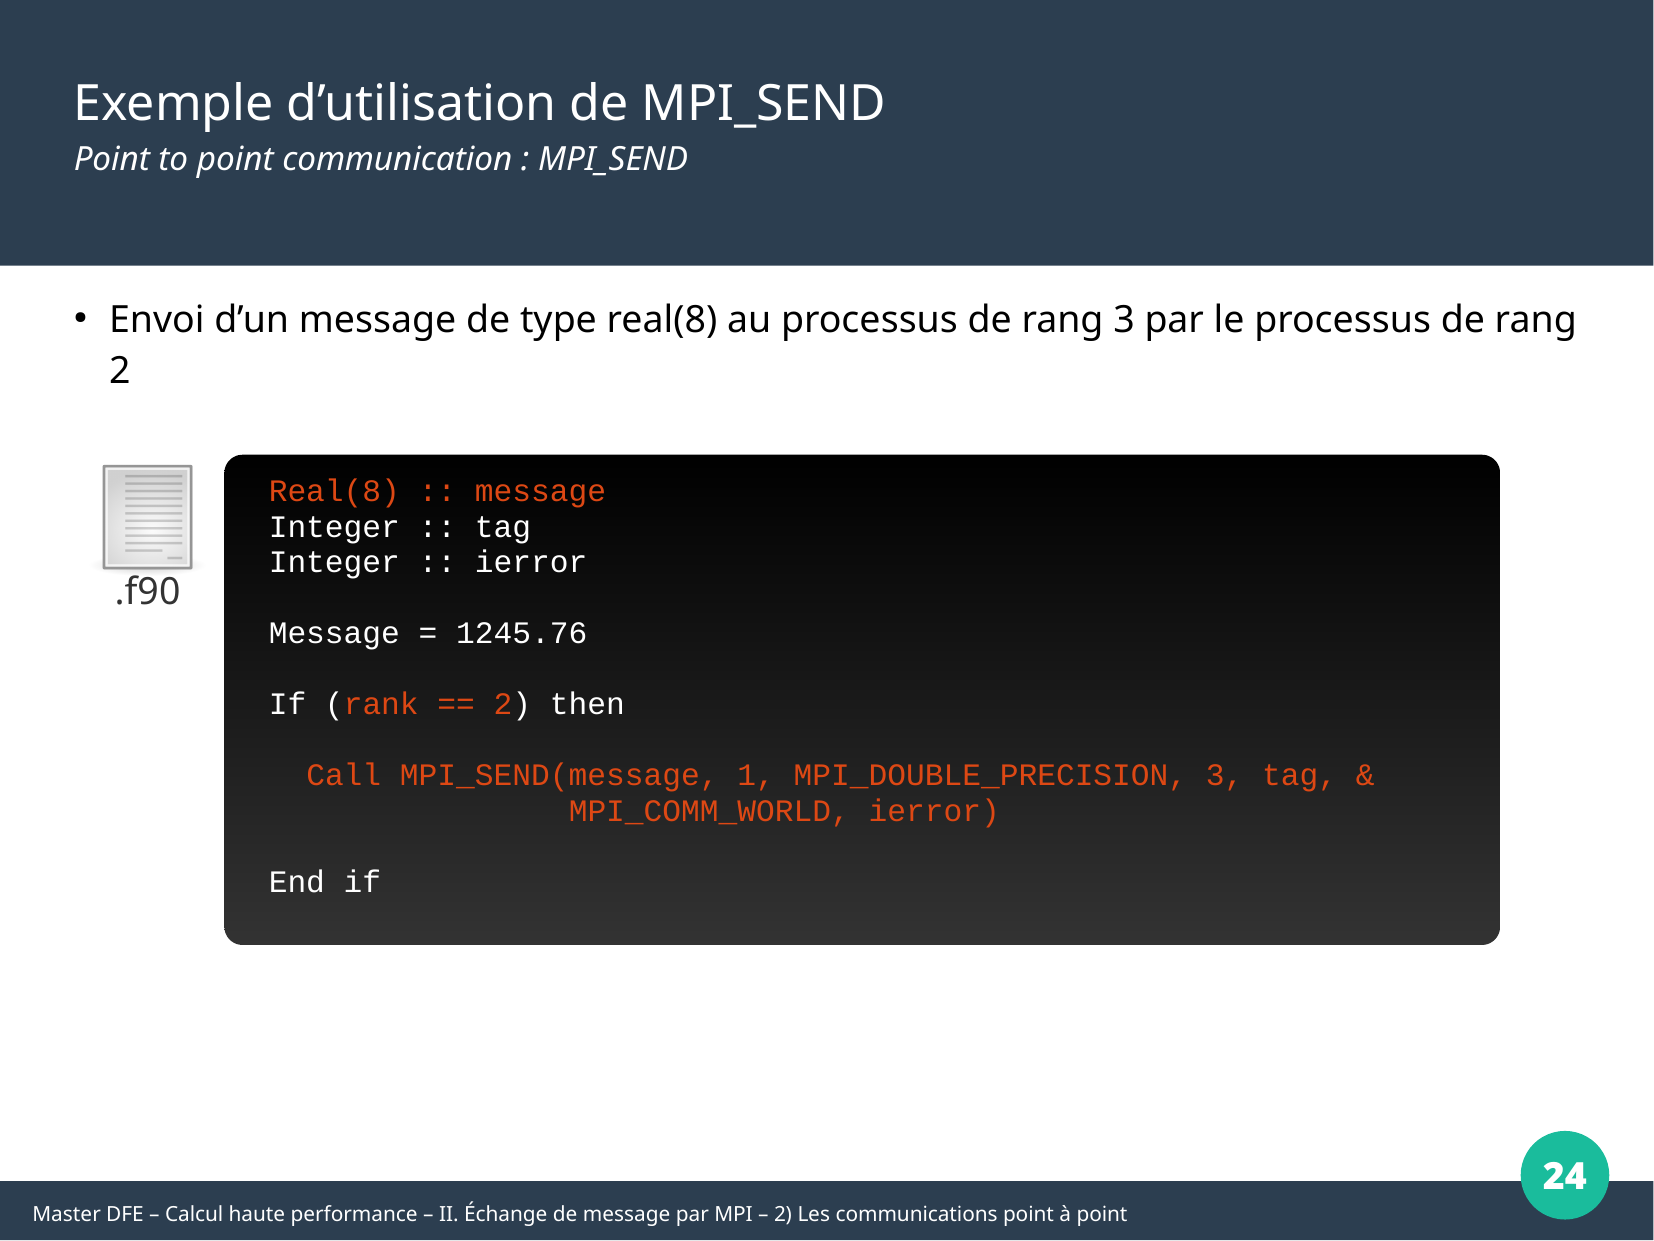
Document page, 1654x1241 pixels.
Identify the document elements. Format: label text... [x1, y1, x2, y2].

text_box [224, 454, 1501, 945]
text_box Envoi d’un message de type real(8) au processus de rang 3 par le processus de rang 2 [59, 285, 1619, 355]
picture [88, 460, 207, 557]
text_box Real(8) :: message Integer :: tag Integer :: ierror Message = 1245.76 If (rank == 2) then Call MPI_SEND(message, 1, MPI_DOUBLE_PRECISION, 3, tag, & MPI_COMM_WORLD, ierror) End if [253, 468, 1477, 945]
text_box .f90 [70, 557, 225, 623]
text_box Exemple d’utilisation de MPI_SEND Point to point communication : MPI_SEND [59, 59, 1619, 254]
text_box Master DFE – Calcul haute performance – II. Échange de message par MPI – 2) Les communications point à point [17, 1191, 1436, 1235]
